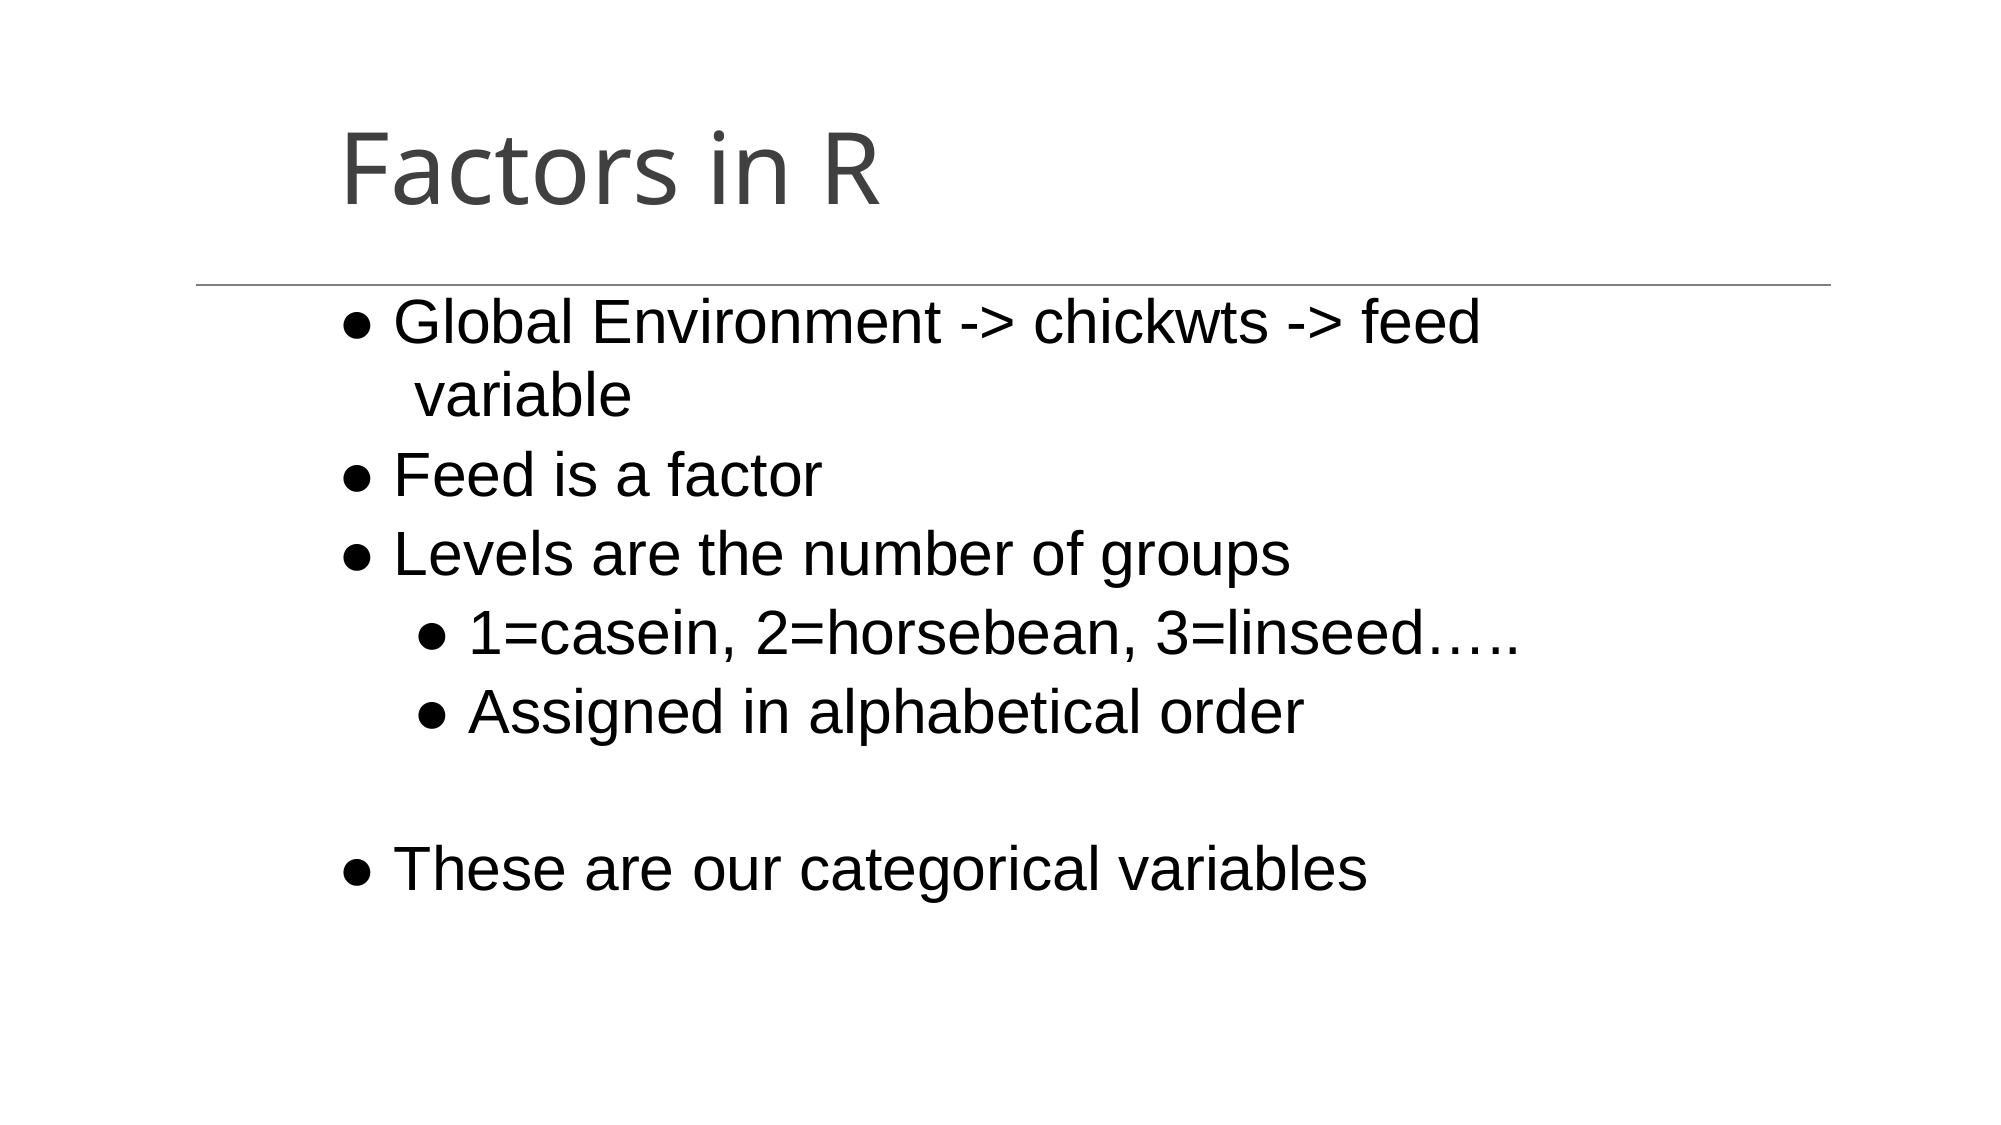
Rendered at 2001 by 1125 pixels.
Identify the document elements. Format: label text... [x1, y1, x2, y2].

text_box ● Assigned in alphabetical order [413, 677, 1307, 748]
text_box ● Global Environment -> chickwts -> feed [338, 287, 1502, 357]
text_box variable [414, 360, 634, 430]
text_box ● 1=casein, 2=horsebean, 3=linseed….. [413, 597, 1523, 668]
text_box [0, 0, 1126, 1125]
text_box ● Feed is a factor [338, 439, 842, 510]
text_box ● These are our categorical variables [338, 833, 1370, 904]
text_box ● Levels are the number of groups [338, 518, 1293, 589]
text_box Factors in R [339, 97, 931, 215]
